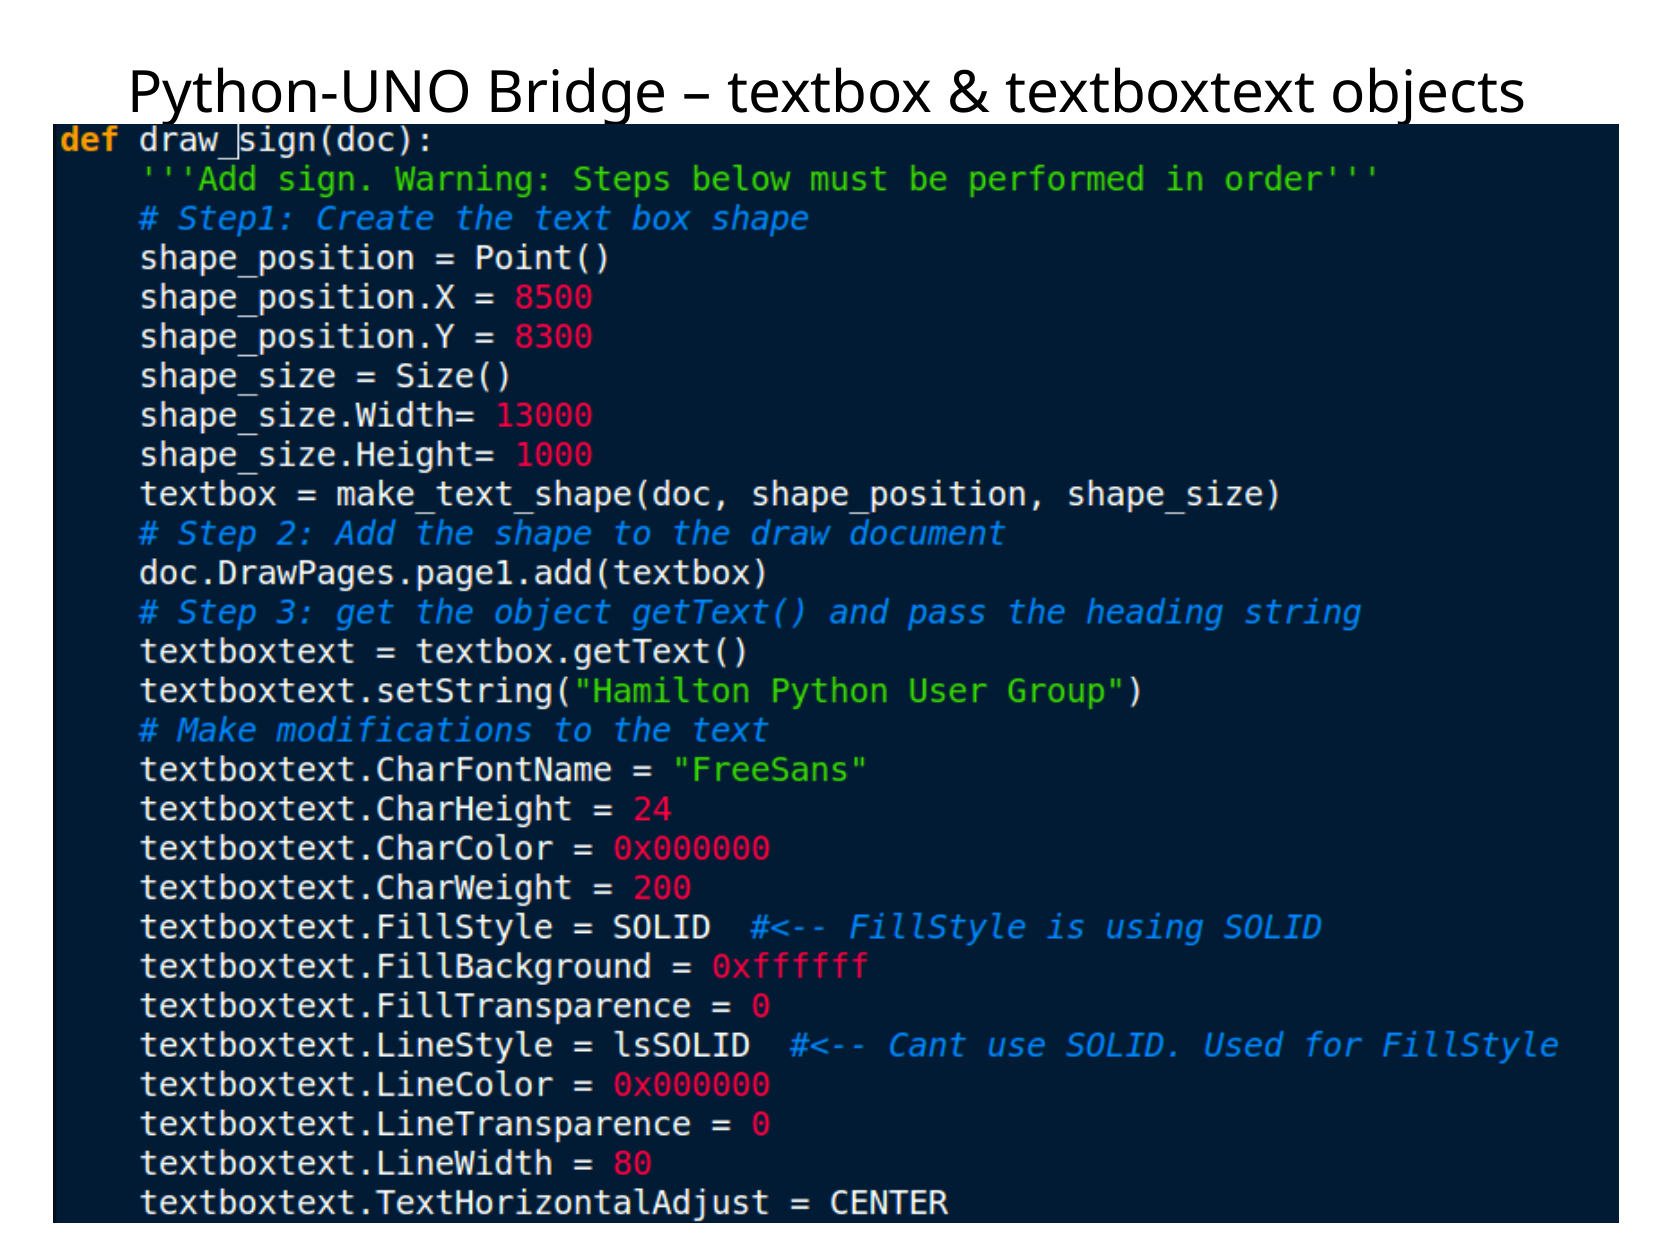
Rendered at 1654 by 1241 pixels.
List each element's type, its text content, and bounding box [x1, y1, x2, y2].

picture [53, 124, 1619, 1223]
title Python-UNO Bridge – textbox & textboxtext objects [82, 49, 1571, 124]
